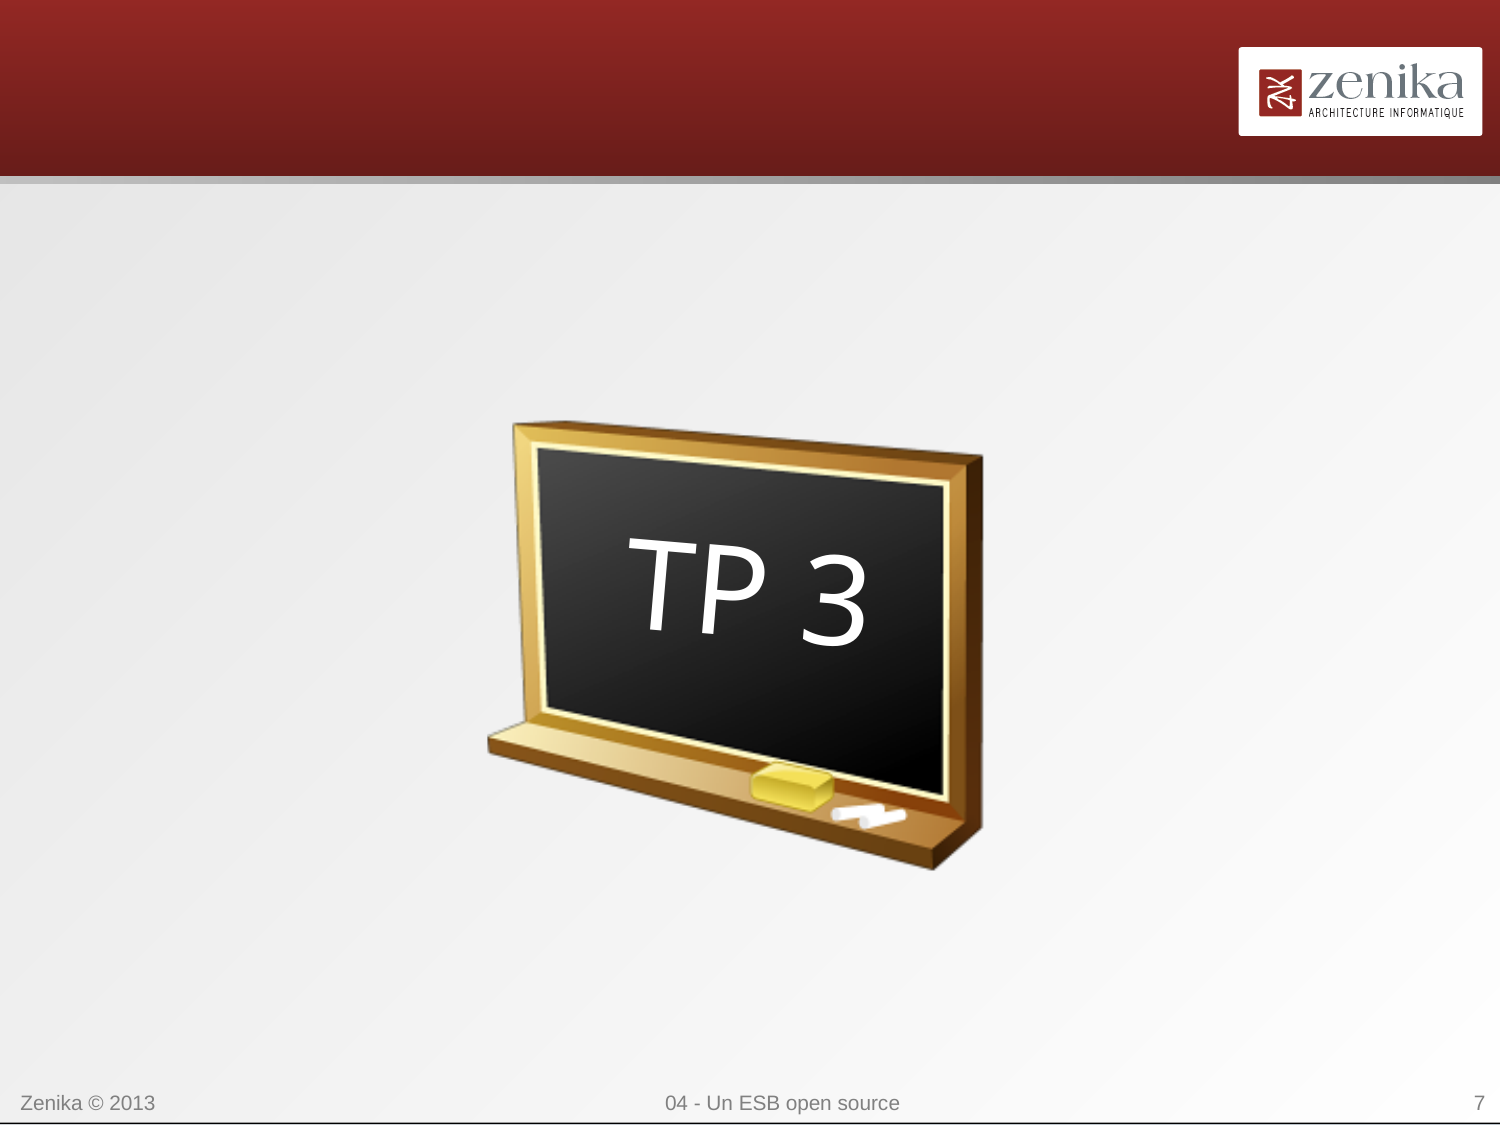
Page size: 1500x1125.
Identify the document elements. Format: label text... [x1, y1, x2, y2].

picture [484, 388, 1019, 923]
picture [1257, 58, 1464, 125]
text_box TP 3 [602, 496, 918, 695]
